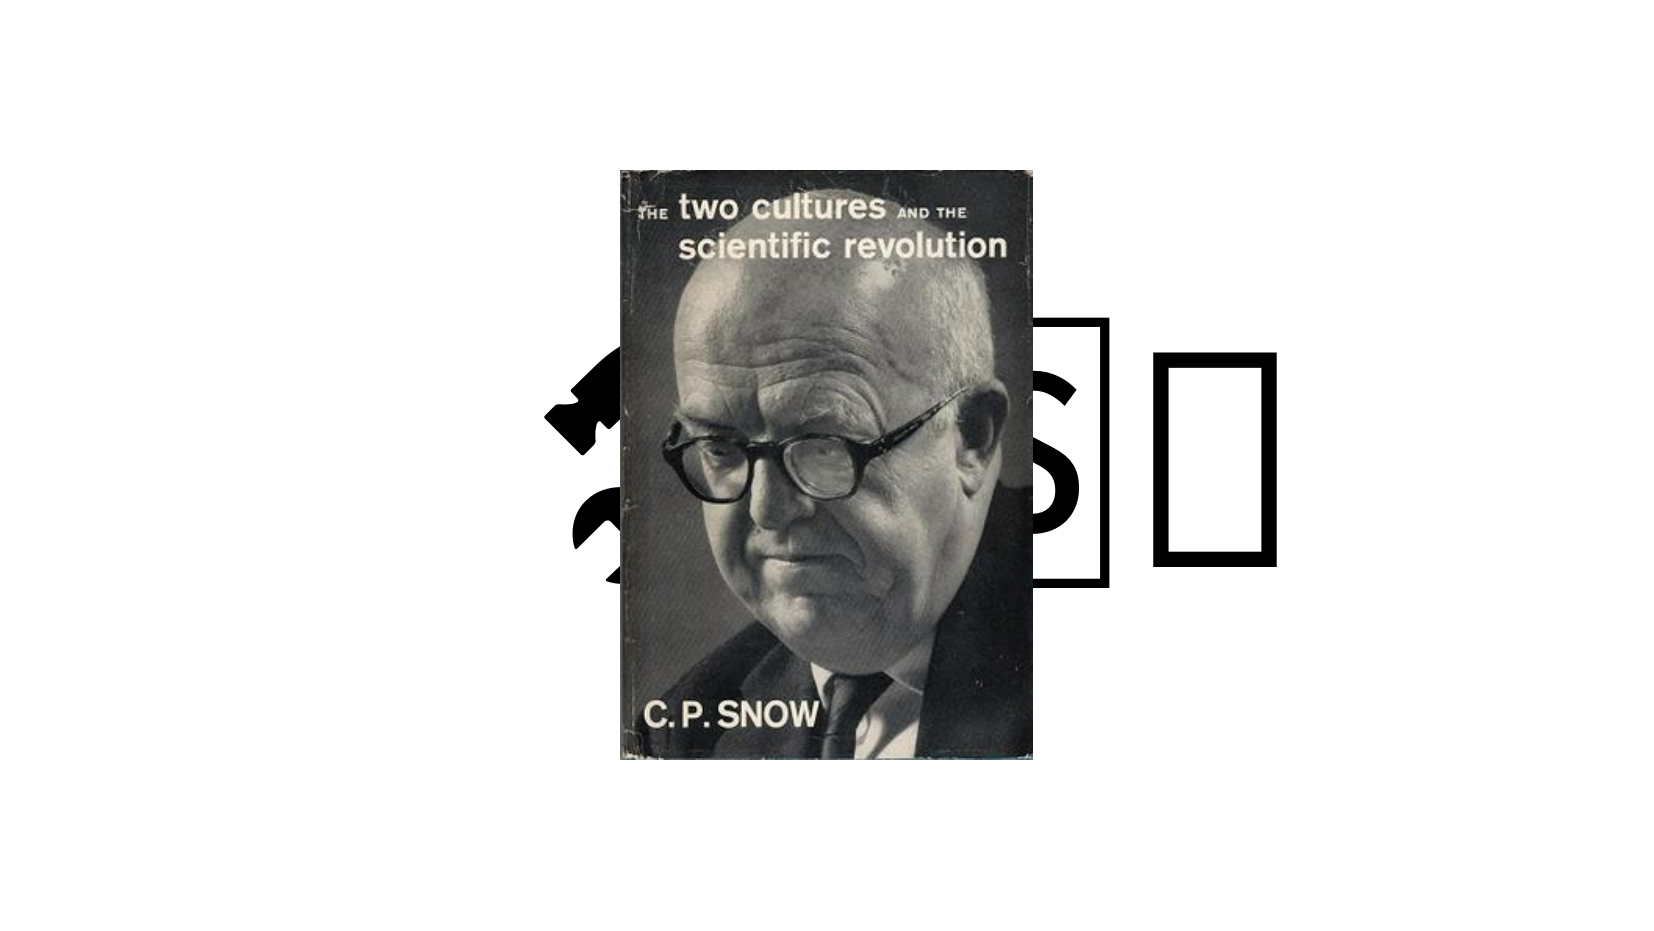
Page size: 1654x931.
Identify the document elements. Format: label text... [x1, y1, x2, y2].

picture [620, 170, 1033, 760]
title 🛠🆚📃 [83, 37, 1572, 864]
